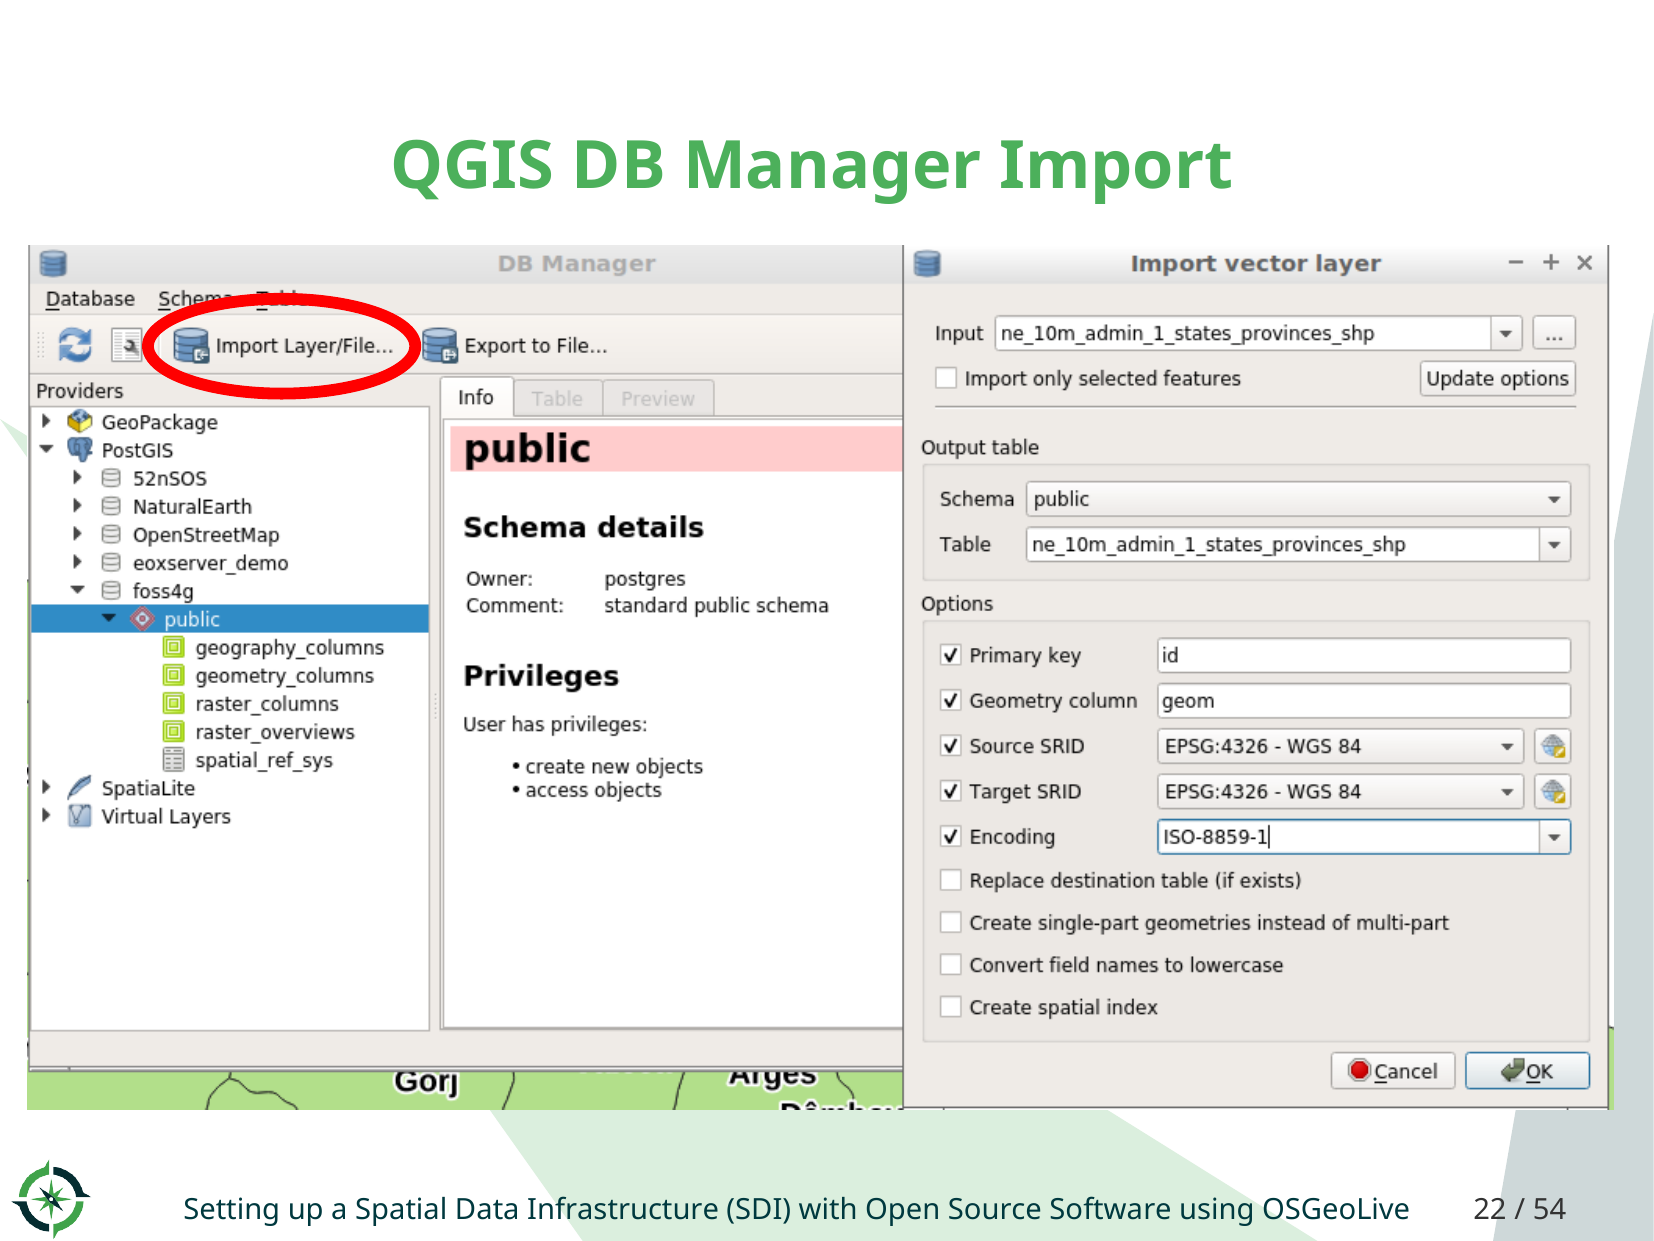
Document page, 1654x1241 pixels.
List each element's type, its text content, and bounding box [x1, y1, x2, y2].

picture [27, 245, 1614, 1110]
title QGIS DB Manager Import [76, 88, 1565, 237]
picture [10, 1158, 92, 1240]
